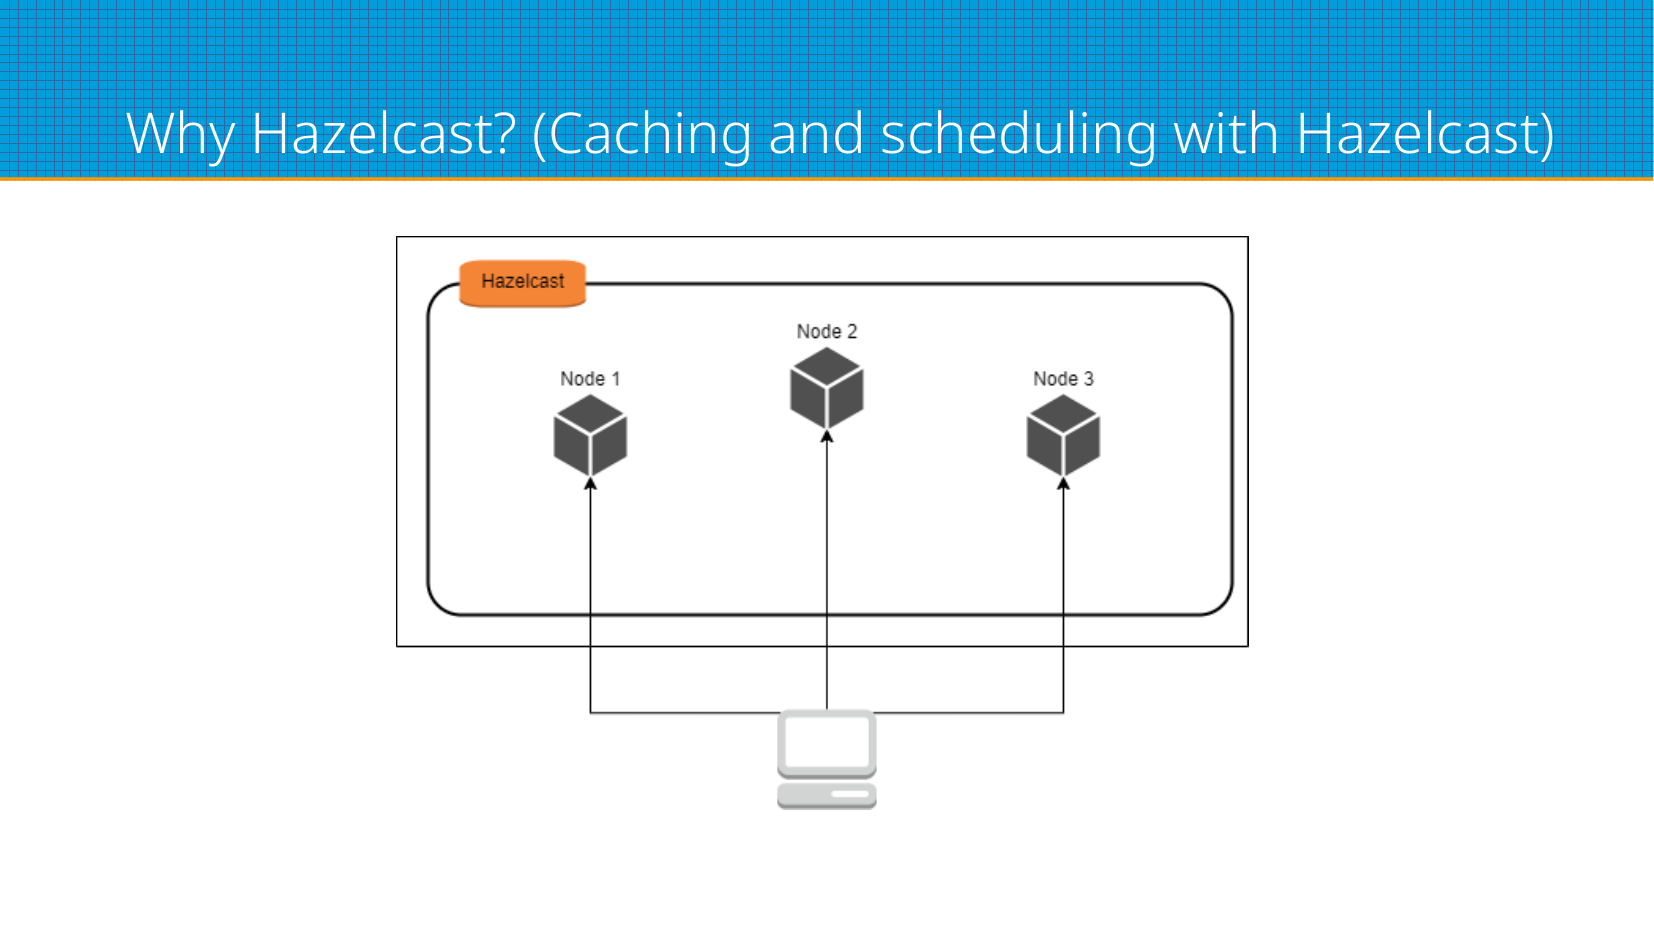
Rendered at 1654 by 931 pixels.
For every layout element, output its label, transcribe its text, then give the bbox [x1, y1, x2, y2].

picture [396, 236, 1249, 811]
title Why Hazelcast? (Caching and scheduling with Hazelcast) [82, 14, 1571, 171]
